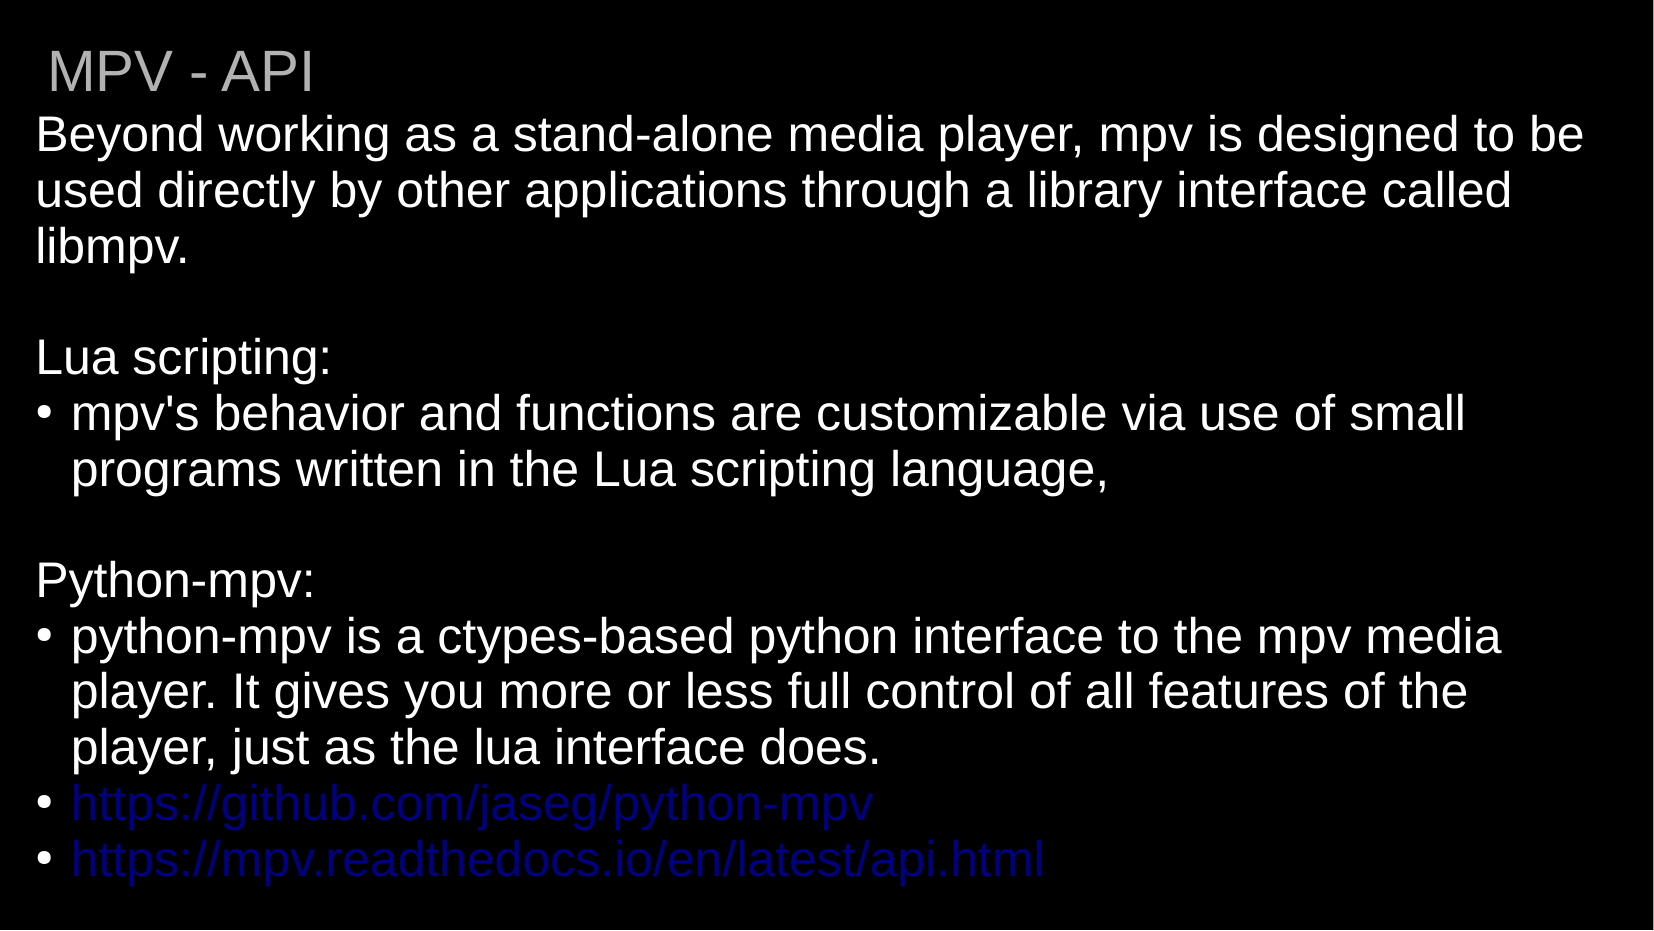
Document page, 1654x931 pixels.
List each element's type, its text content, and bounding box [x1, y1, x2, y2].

text_box Beyond working as a stand-alone media player, mpv is designed to be used directly by other applications through a library interface called libmpv. Lua scripting: mpv's behavior and functions are customizable via use of small programs written in the Lua scripting language, Python-mpv: python-mpv is a ctypes-based python interface to the mpv media player. It gives you more or less full control of all features of the player, just as the lua interface does. https://github.com/jaseg/python-mpv https://mpv.readthedocs.io/en/latest/api.html [35, 106, 1595, 931]
title MPV - API [47, 29, 1630, 114]
